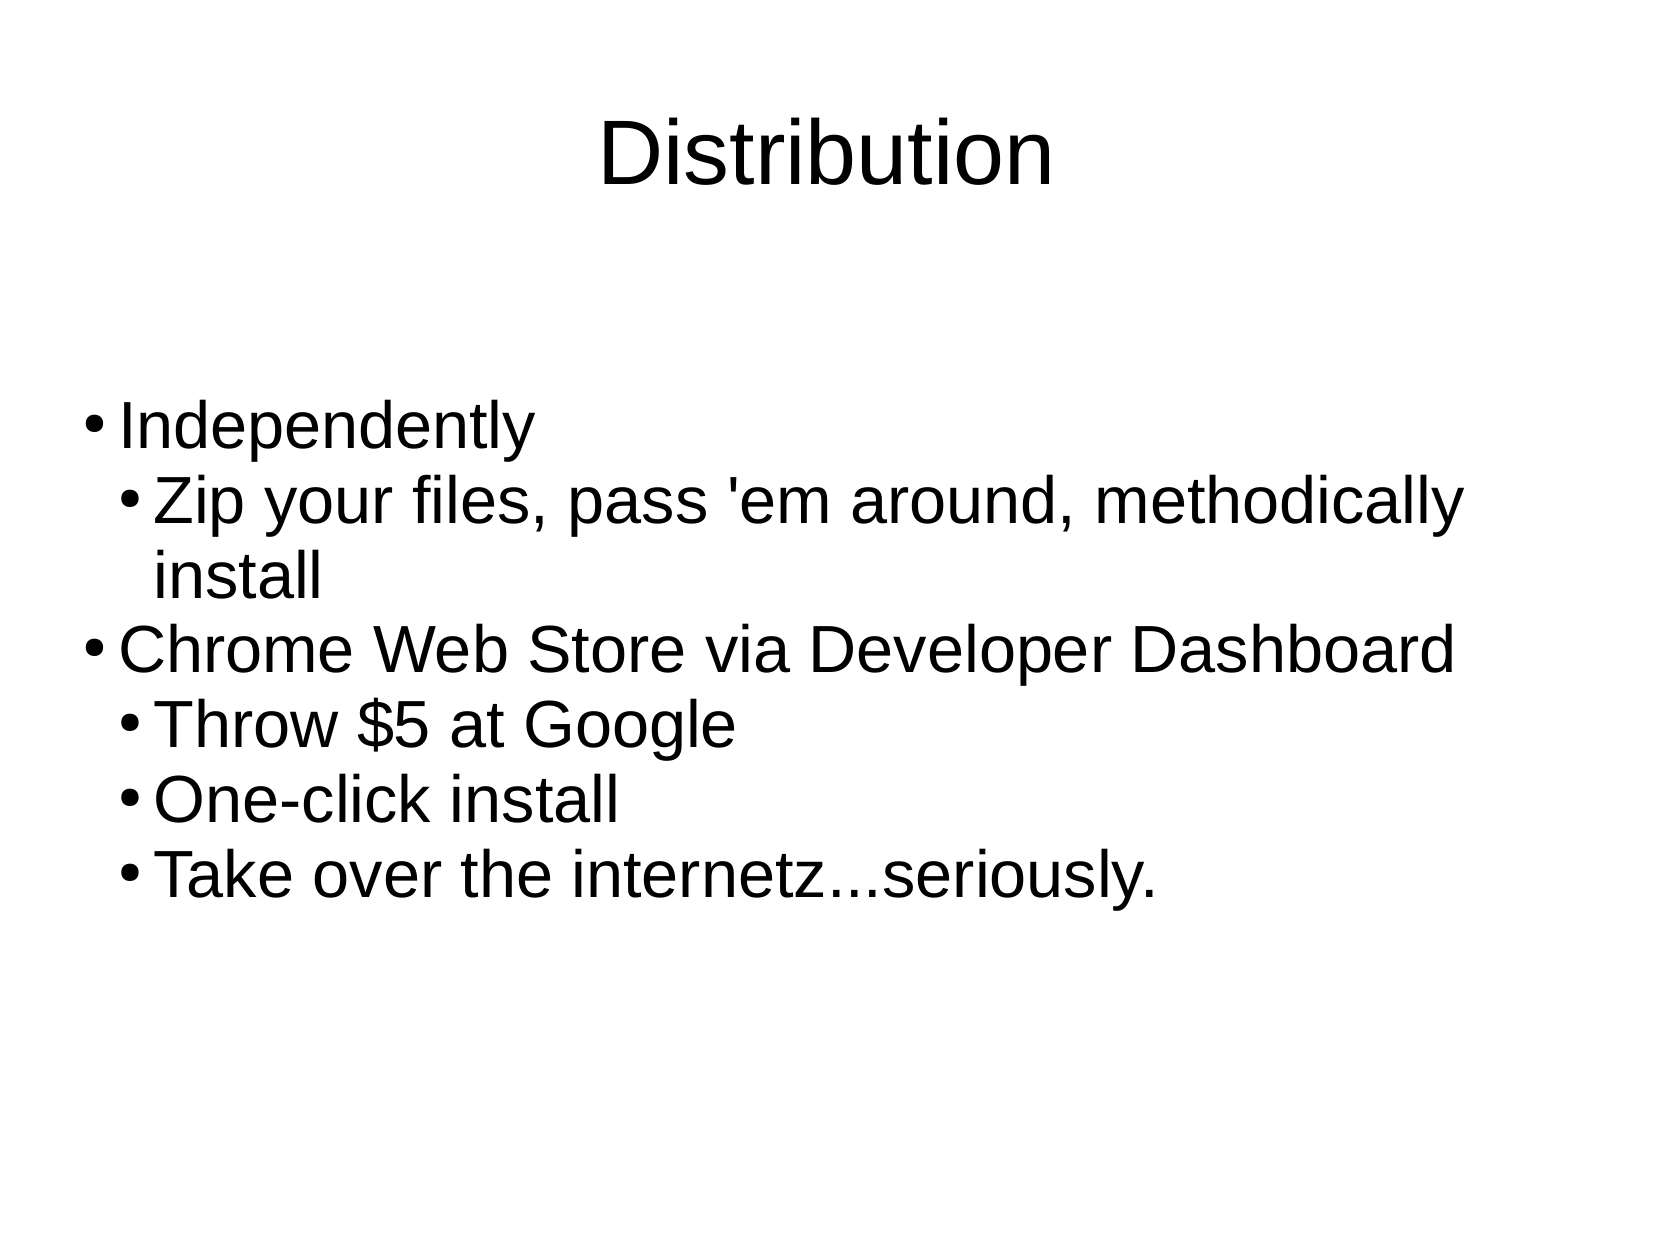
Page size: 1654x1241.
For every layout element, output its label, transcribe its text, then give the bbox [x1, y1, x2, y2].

title Distribution [82, 49, 1571, 257]
subtitle Independently Zip your files, pass 'em around, methodically install Chrome Web Store via Developer Dashboard Throw $5 at Google One-click install Take over the internetz...seriously. [82, 290, 1571, 1010]
